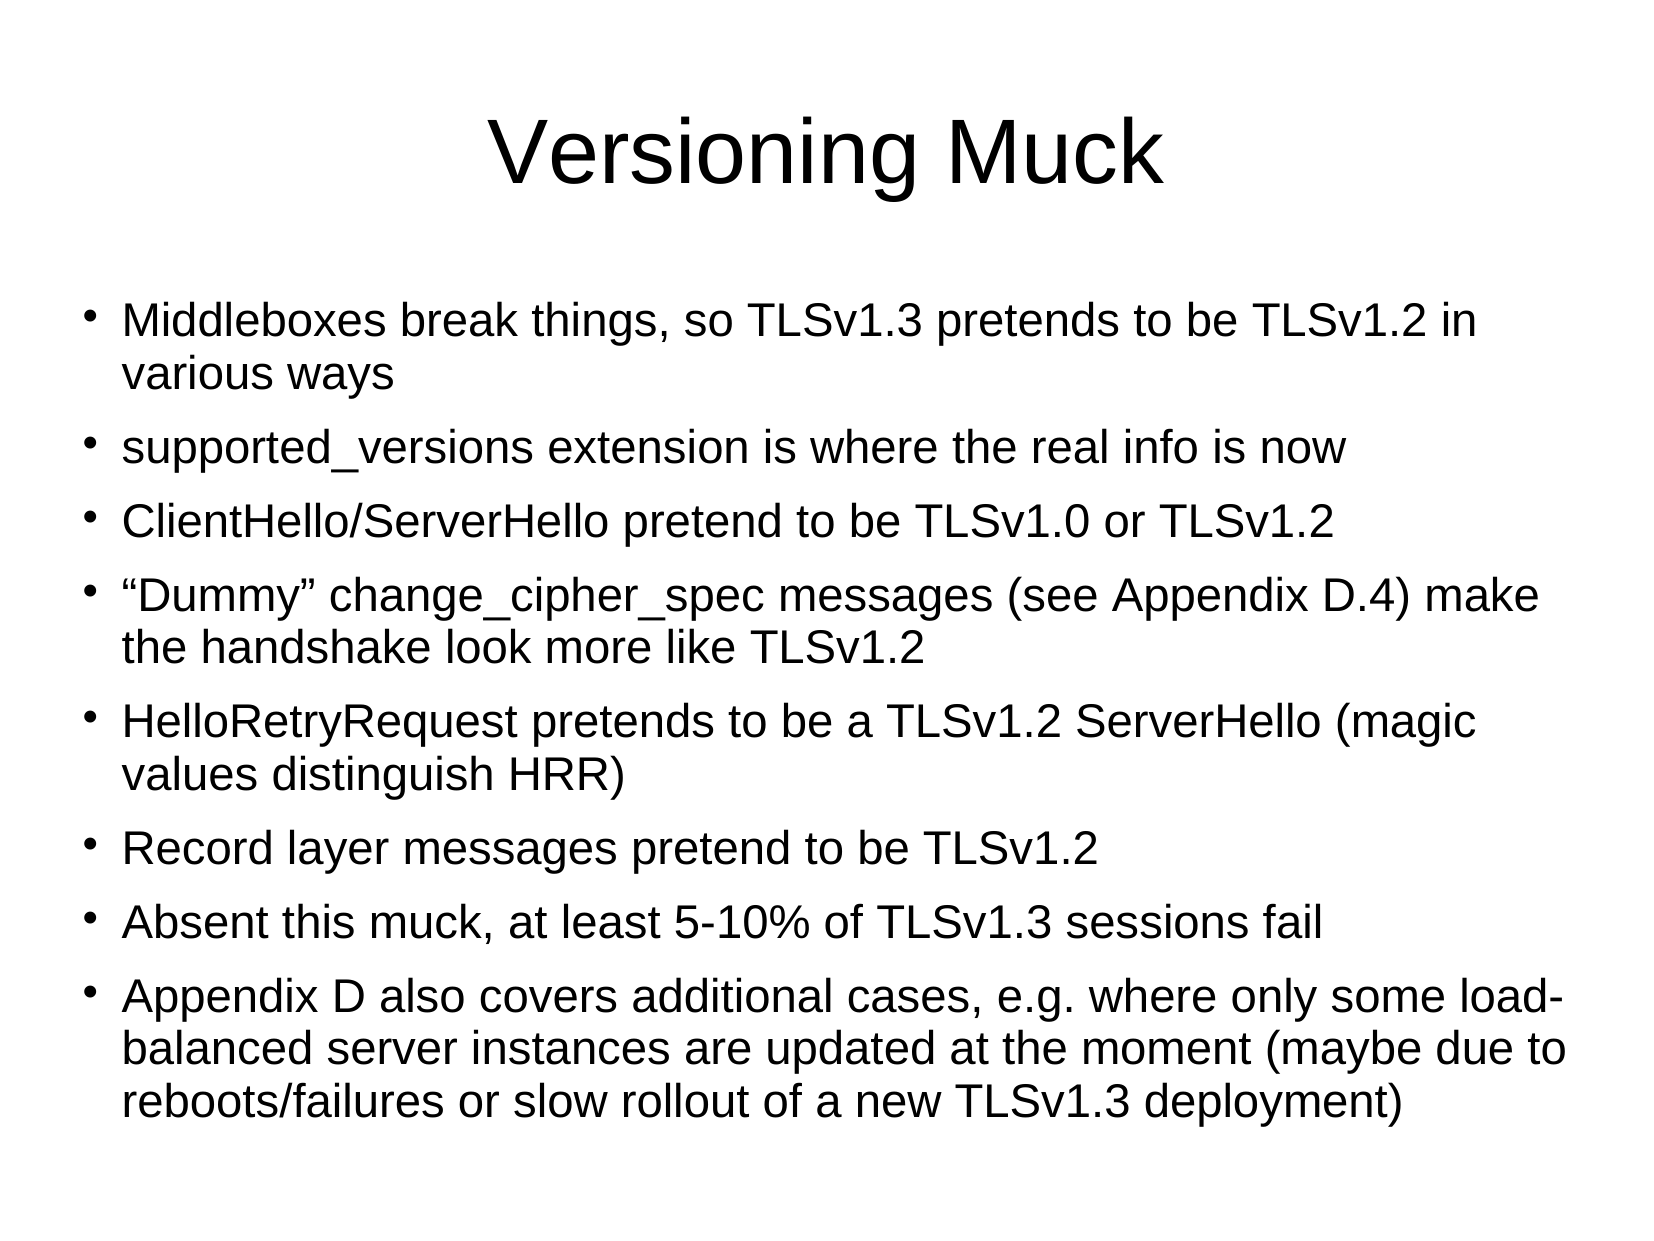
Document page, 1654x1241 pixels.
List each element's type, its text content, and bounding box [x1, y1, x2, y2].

list Middleboxes break things, so TLSv1.3 pretends to be TLSv1.2 in various ways supported_versions extension is where the real info is now ClientHello/ServerHello pretend to be TLSv1.0 or TLSv1.2 “Dummy” change_cipher_spec messages (see Appendix D.4) make the handshake look more like TLSv1.2 HelloRetryRequest pretends to be a TLSv1.2 ServerHello (magic values distinguish HRR) Record layer messages pretend to be TLSv1.2 Absent this muck, at least 5-10% of TLSv1.3 sessions fail Appendix D also covers additional cases, e.g. where only some load-balanced server instances are updated at the moment (maybe due to reboots/failures or slow rollout of a new TLSv1.3 deployment) [82, 290, 1571, 1158]
title Versioning Muck [82, 49, 1571, 257]
